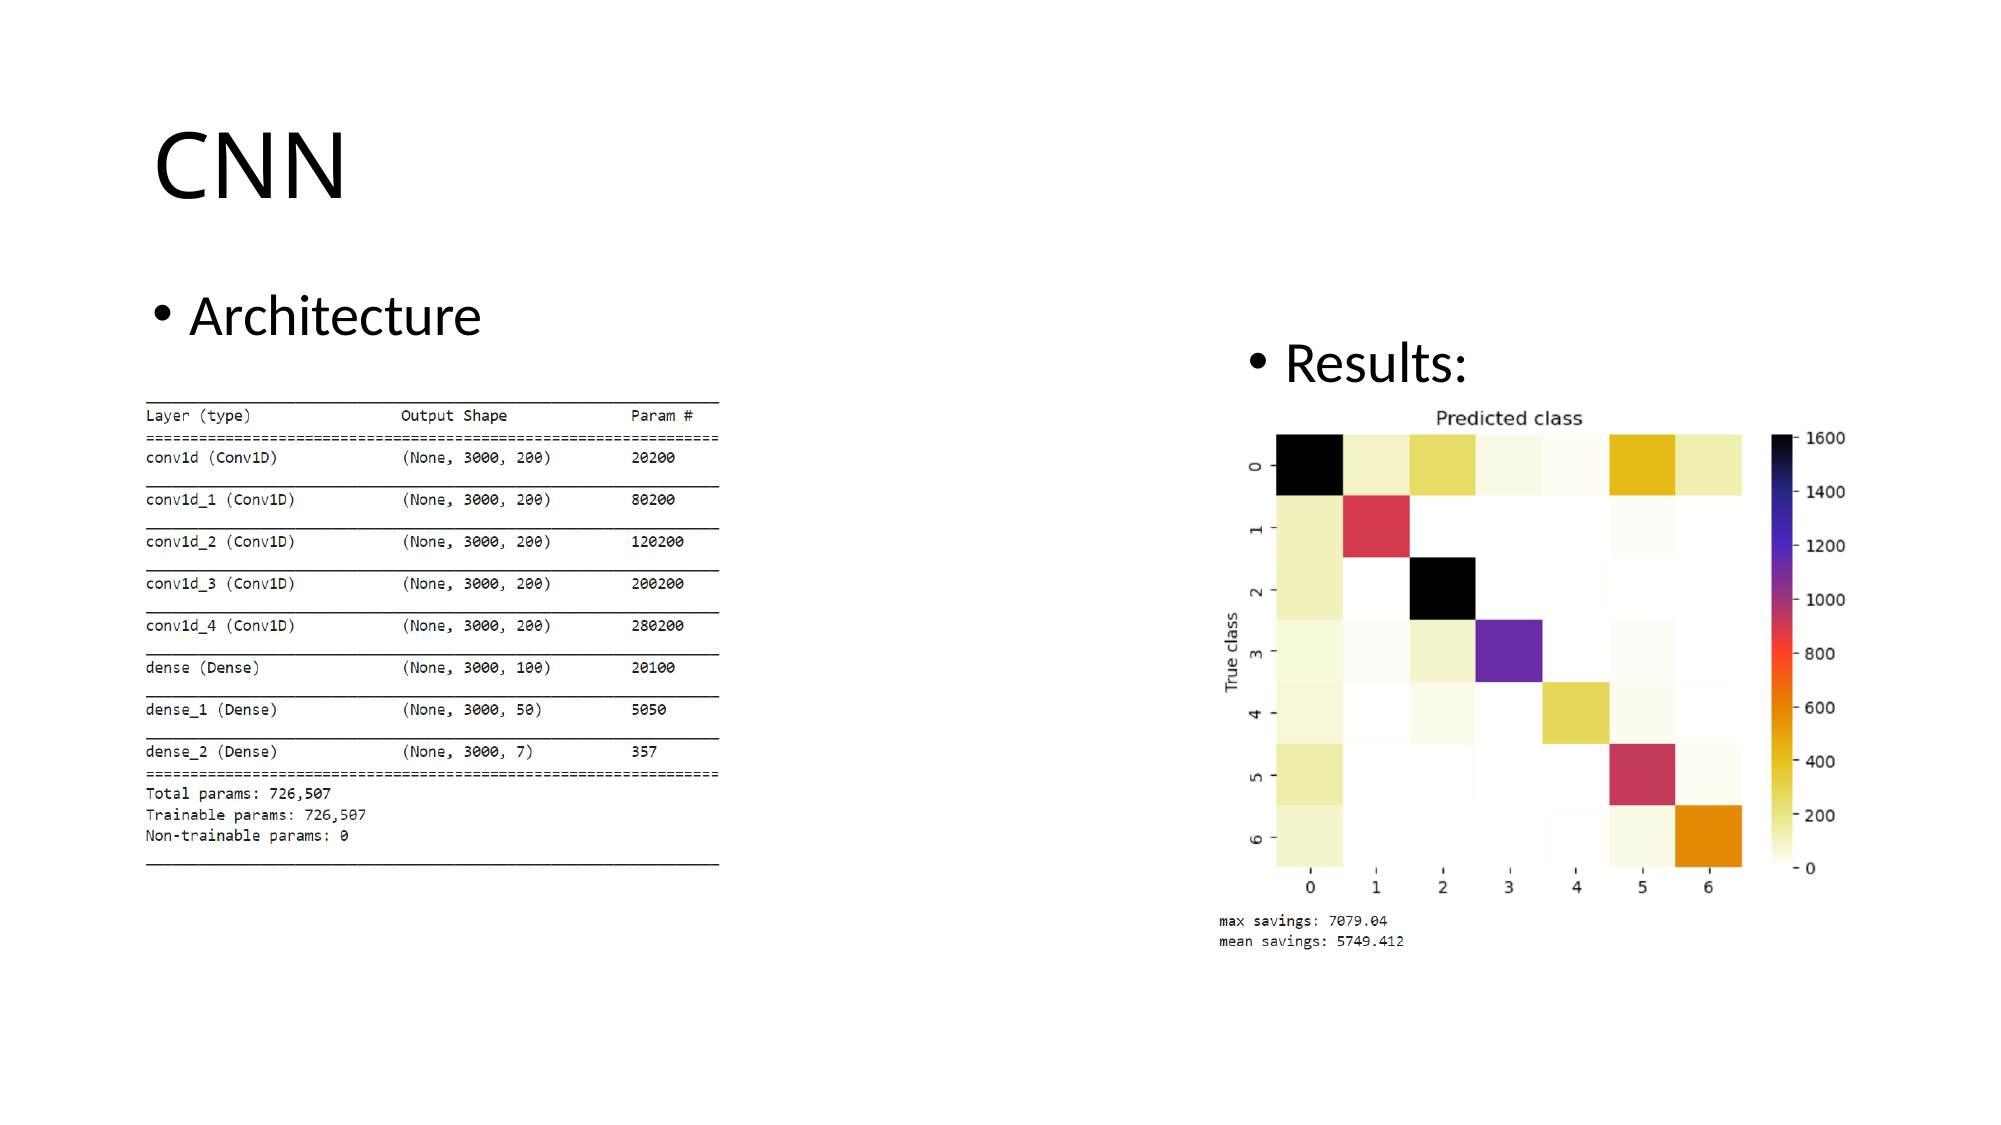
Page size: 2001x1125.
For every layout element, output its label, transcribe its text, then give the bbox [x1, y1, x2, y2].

picture [1186, 402, 1863, 960]
list Architecture [137, 277, 751, 992]
text_box Results: [1232, 324, 1888, 1039]
title CNN [137, 59, 1863, 278]
picture [137, 394, 731, 875]
